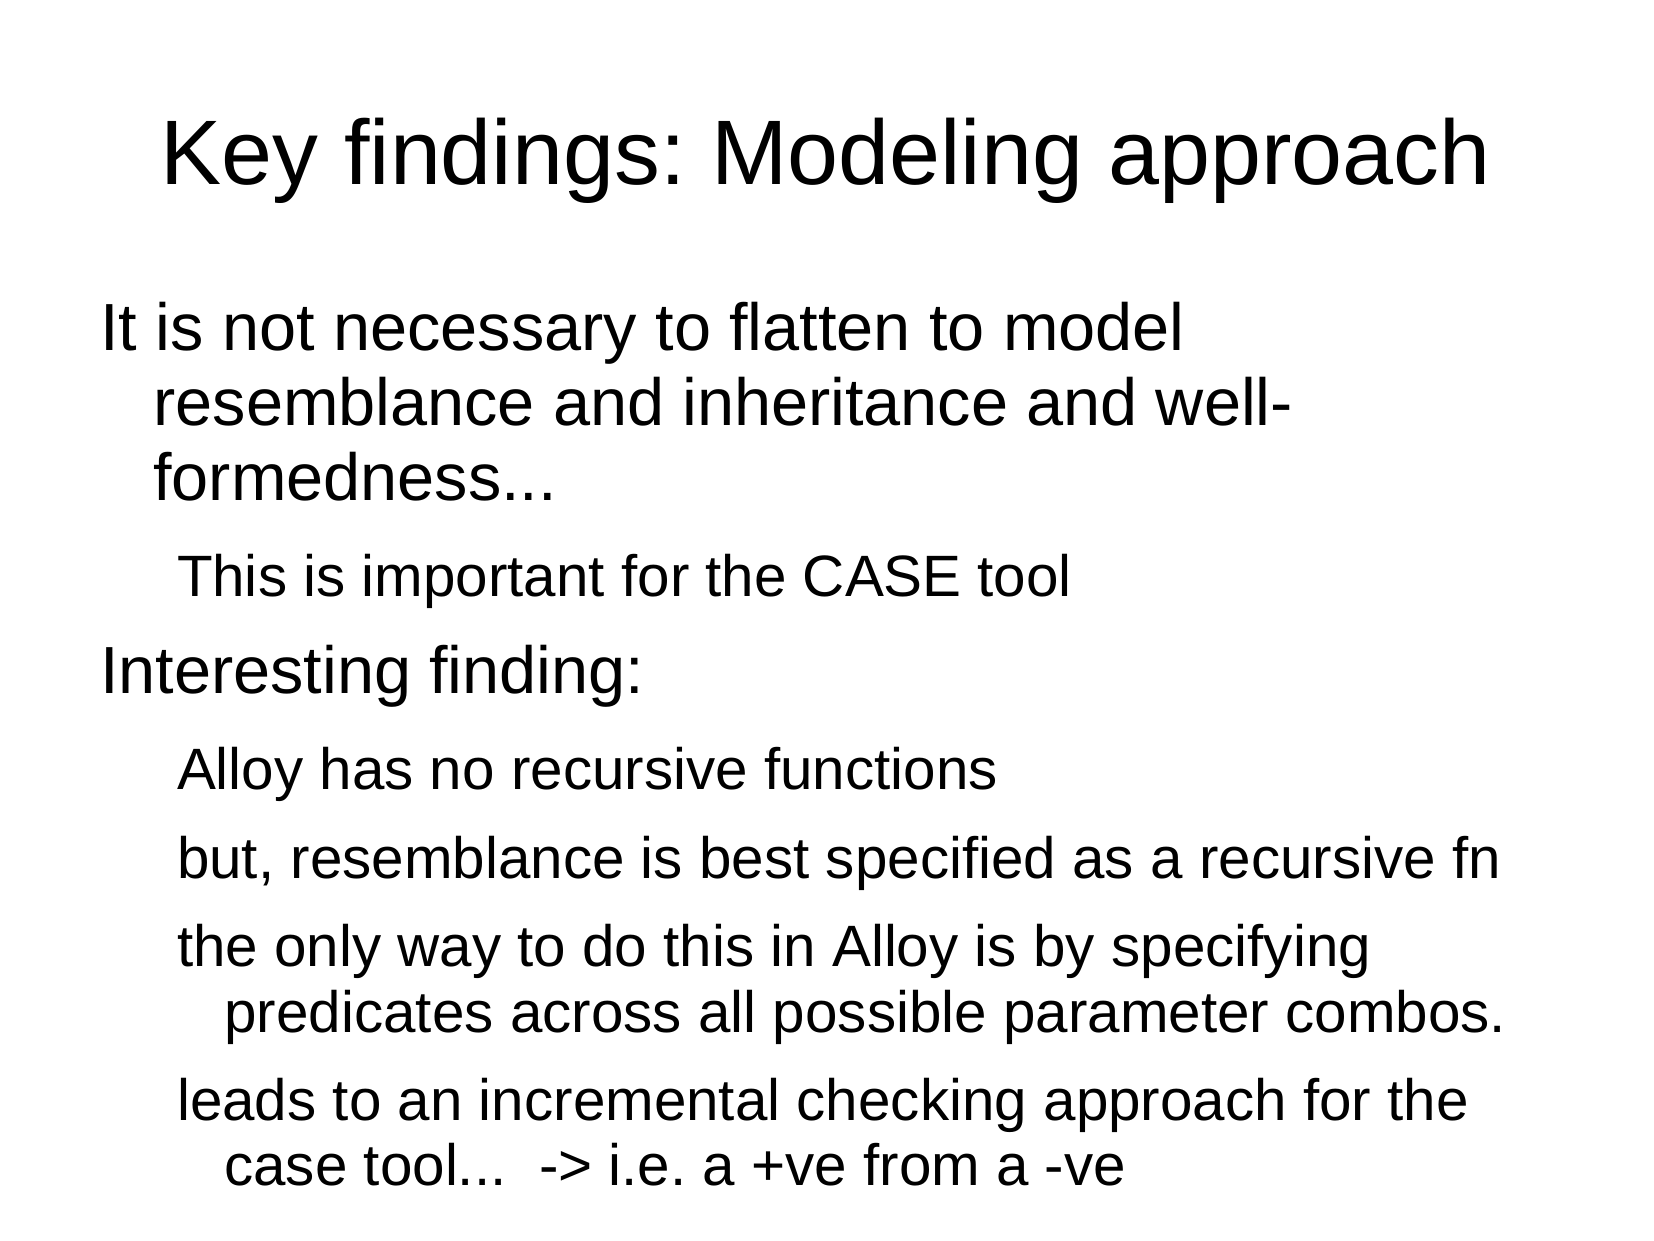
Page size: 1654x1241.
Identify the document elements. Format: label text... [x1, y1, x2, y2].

list It is not necessary to flatten to model resemblance and inheritance and well-formedness... This is important for the CASE tool Interesting finding: Alloy has no recursive functions but, resemblance is best specified as a recursive fn the only way to do this in Alloy is by specifying predicates across all possible parameter combos. leads to an incremental checking approach for the case tool... -> i.e. a +ve from a -ve [82, 290, 1571, 1196]
title Key findings: Modeling approach [82, 49, 1571, 257]
